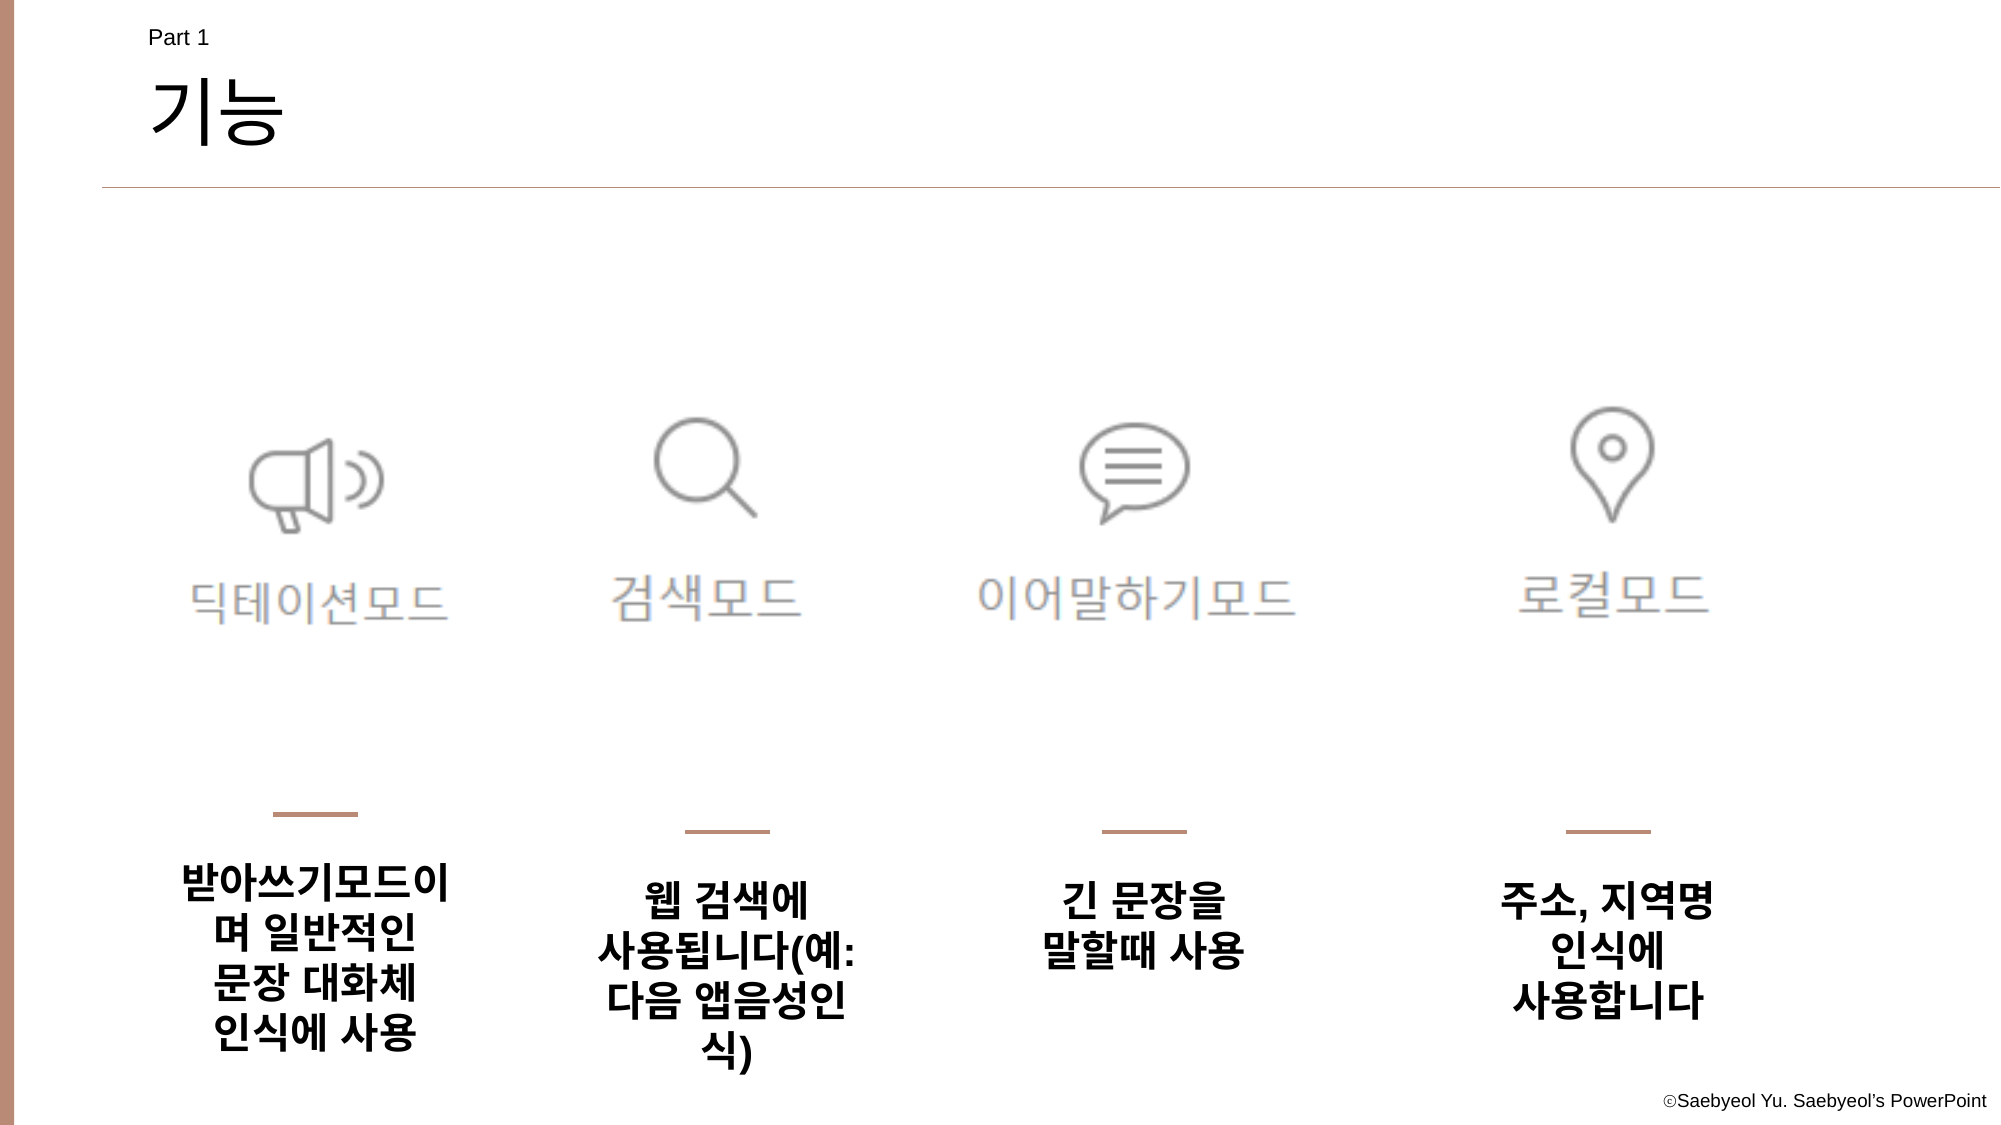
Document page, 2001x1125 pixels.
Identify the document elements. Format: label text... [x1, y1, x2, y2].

text_box 웹 검색에 사용됩니다(예:다음 앱음성인식) [568, 867, 886, 1083]
text_box 기능 [133, 57, 730, 163]
picture [147, 390, 485, 657]
picture [1439, 367, 1777, 667]
text_box 받아쓰기모드이며 일반적인 문장 대화체 인식에 사용 [157, 849, 474, 1065]
picture [568, 383, 886, 652]
text_box 주소, 지역명 인식에 사용합니다 [1450, 867, 1767, 1033]
picture [970, 367, 1319, 667]
text_box [0, 0, 15, 1125]
text_box 긴 문장을 말할때 사용 [985, 867, 1303, 983]
text_box Part 1 [133, 15, 225, 58]
